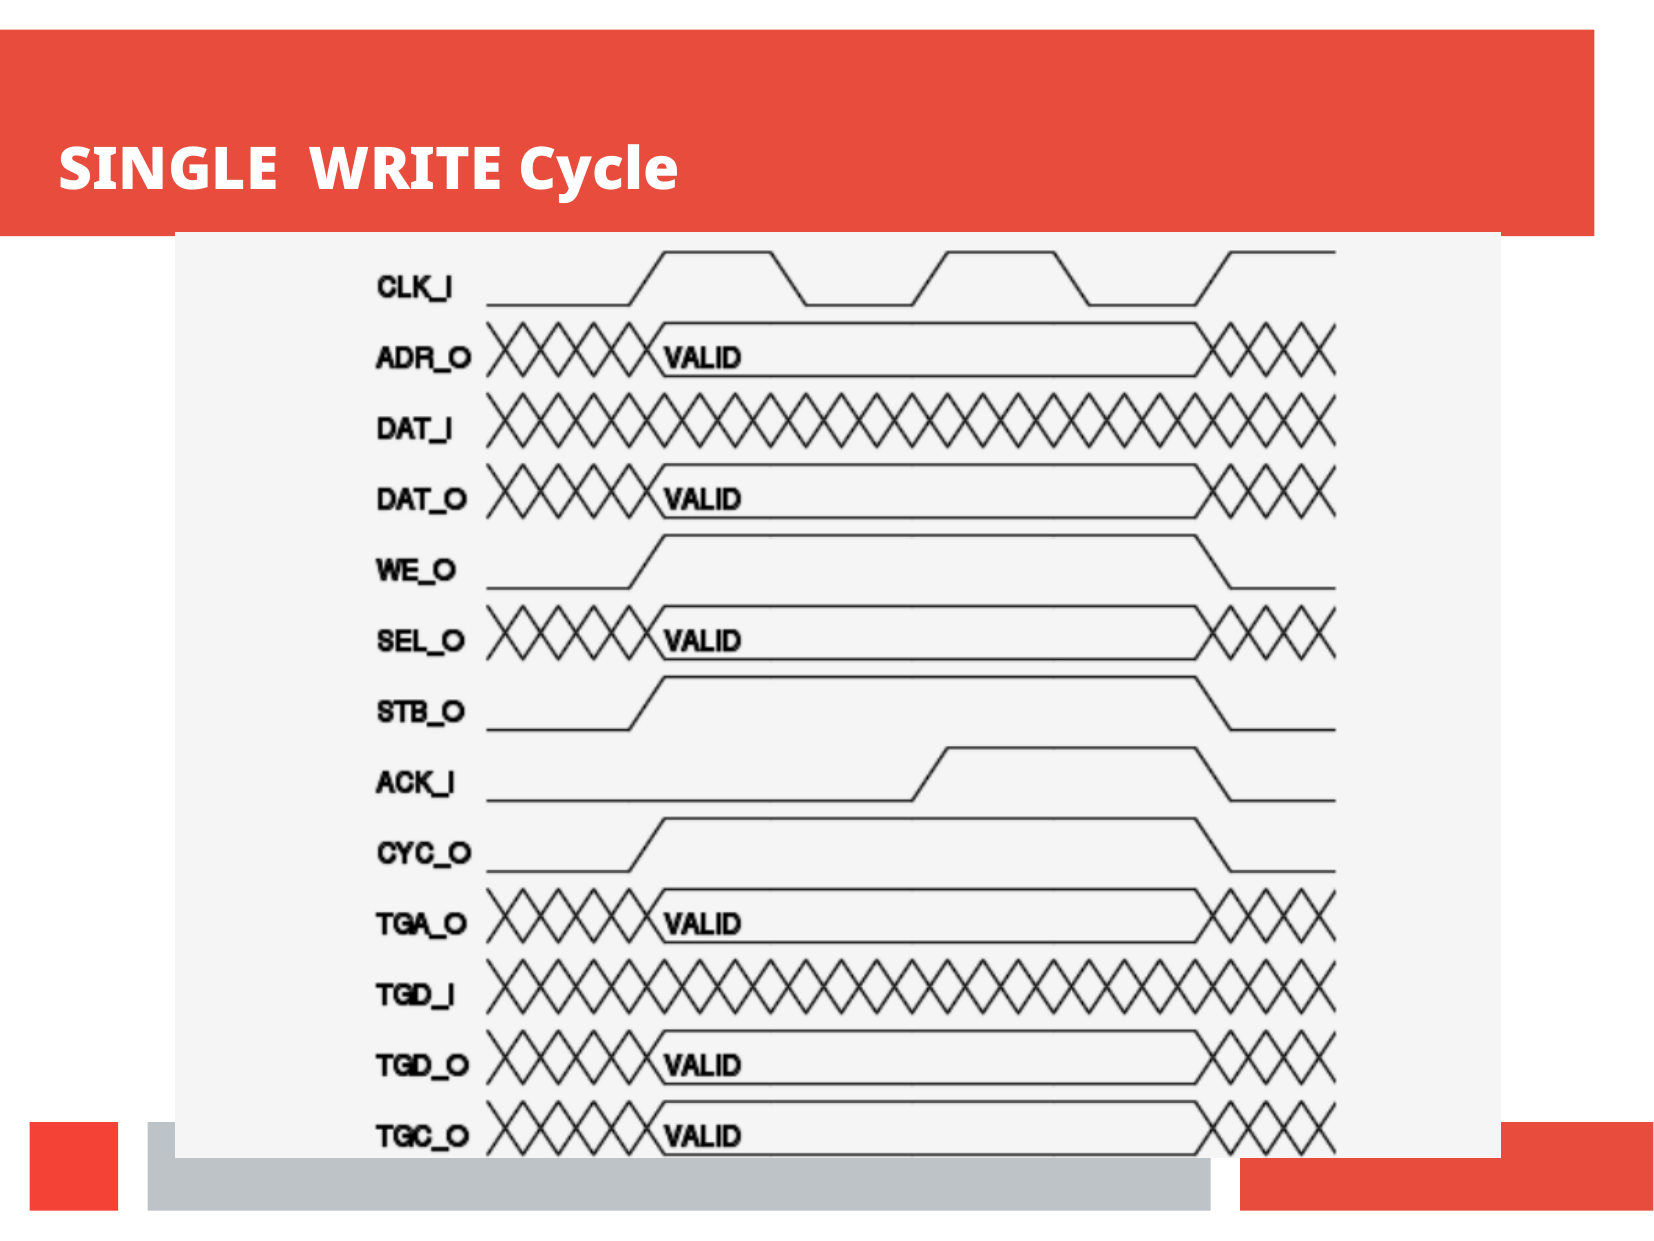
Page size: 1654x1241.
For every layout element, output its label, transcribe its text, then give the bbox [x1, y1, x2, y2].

picture [175, 232, 1501, 1158]
title SINGLE WRITE Cycle [59, 59, 1595, 207]
